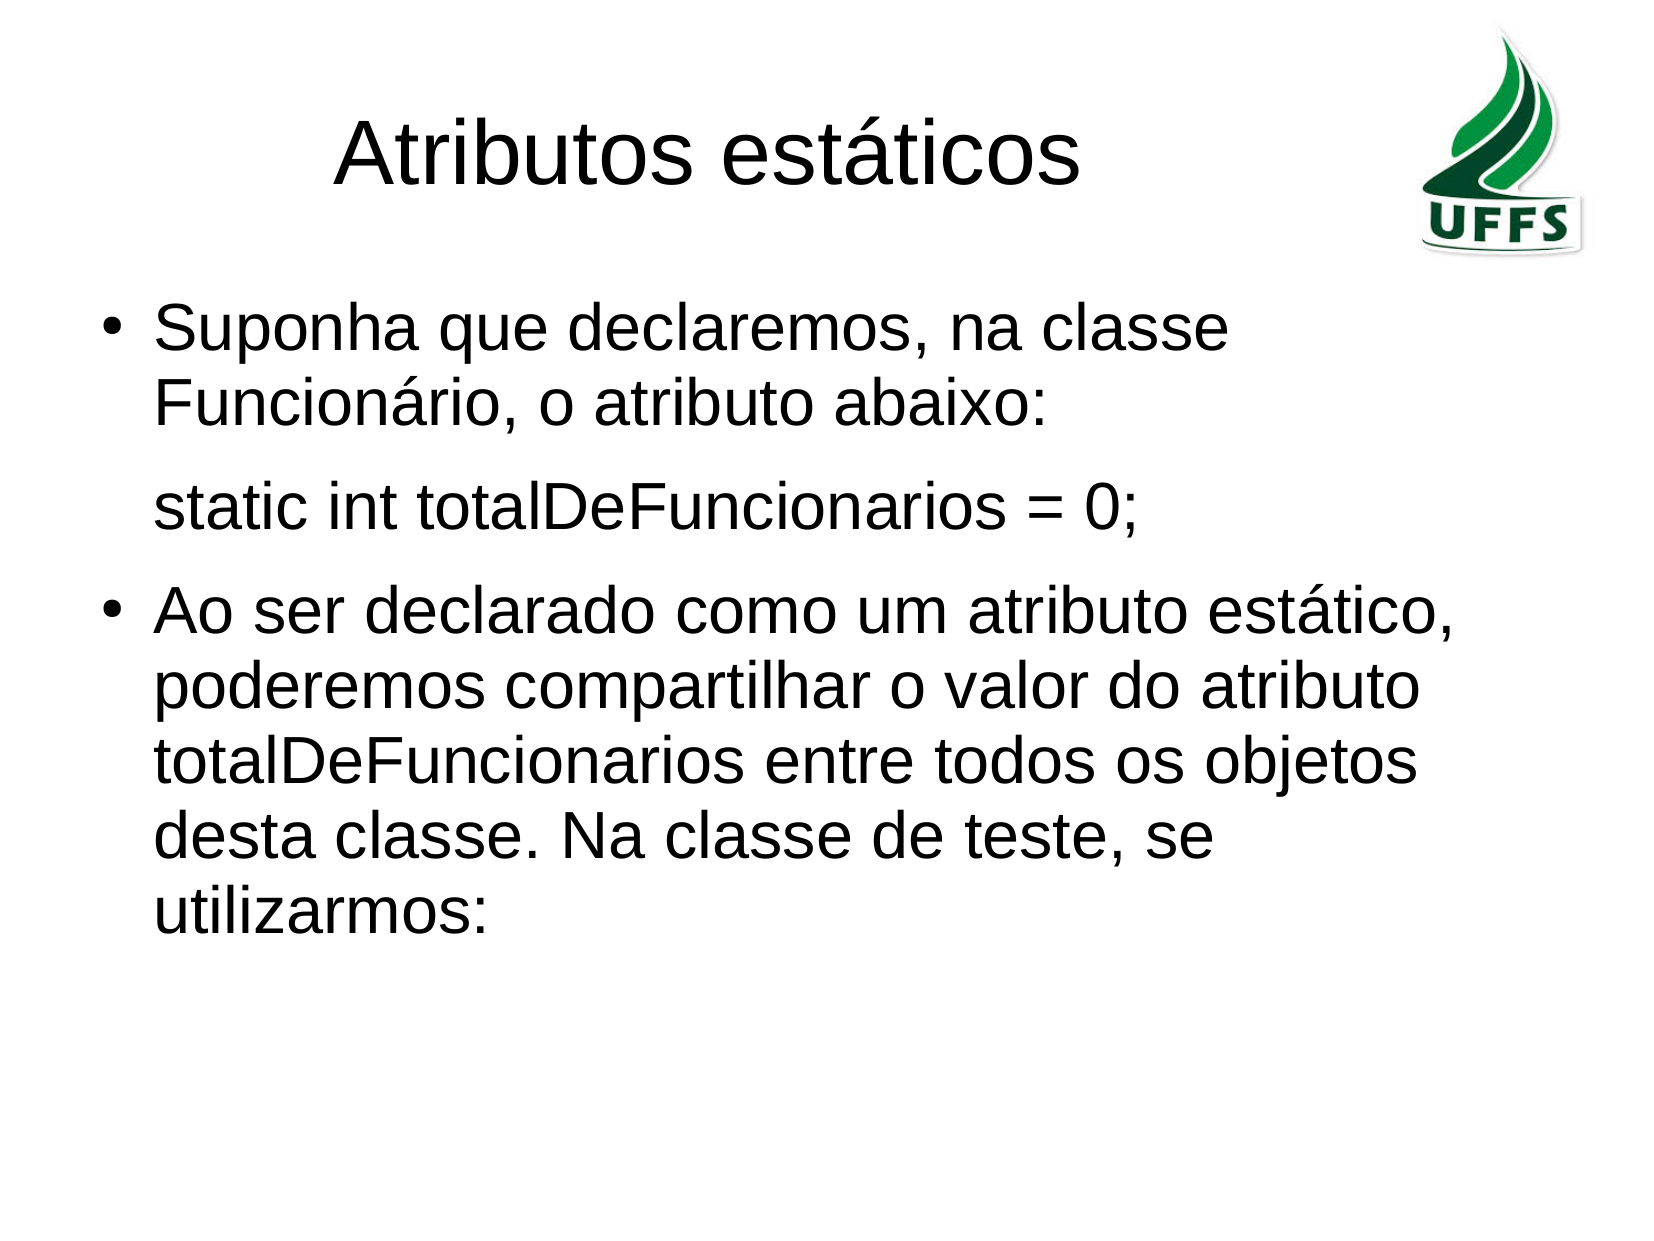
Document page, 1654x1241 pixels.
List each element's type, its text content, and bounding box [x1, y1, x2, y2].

list Suponha que declaremos, na classe Funcionário, o atributo abaixo: static int totalDeFuncionarios = 0; Ao ser declarado como um atributo estático, poderemos compartilhar o valor do atributo totalDeFuncionarios entre todos os objetos desta classe. Na classe de teste, se utilizarmos: [82, 290, 1571, 1134]
title Atributos estáticos [82, 49, 1335, 257]
picture [1381, 20, 1624, 272]
